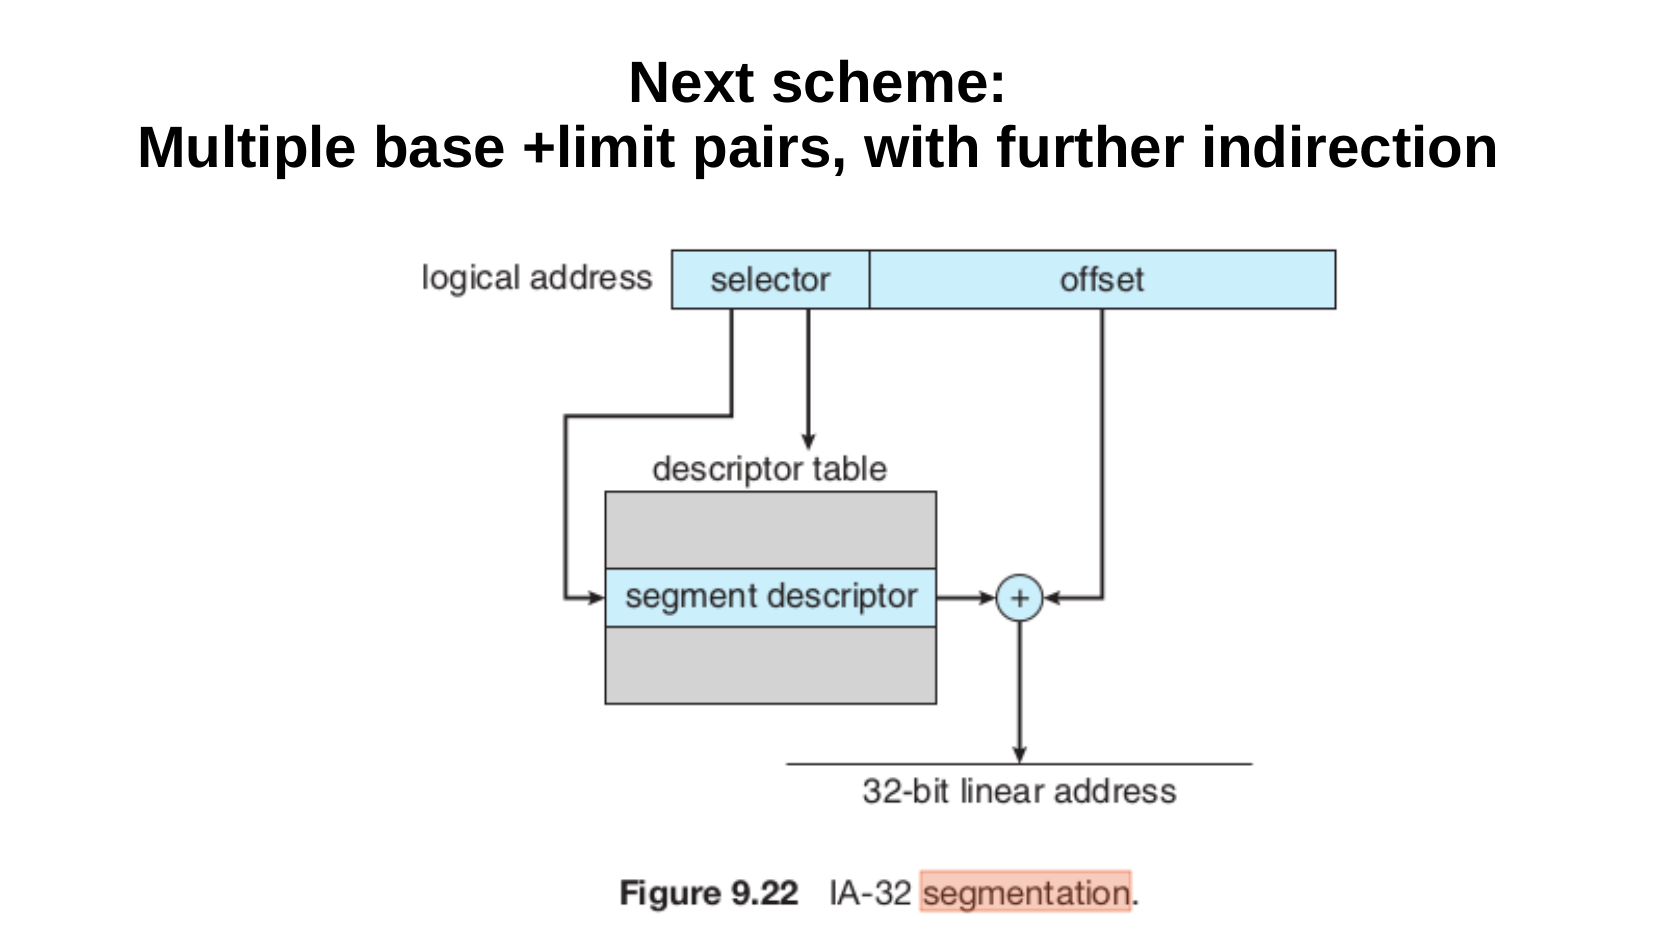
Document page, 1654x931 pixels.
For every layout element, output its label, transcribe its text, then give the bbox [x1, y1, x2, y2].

picture [318, 200, 1464, 928]
title Next scheme: Multiple base +limit pairs, with further indirection [82, 36, 1571, 193]
